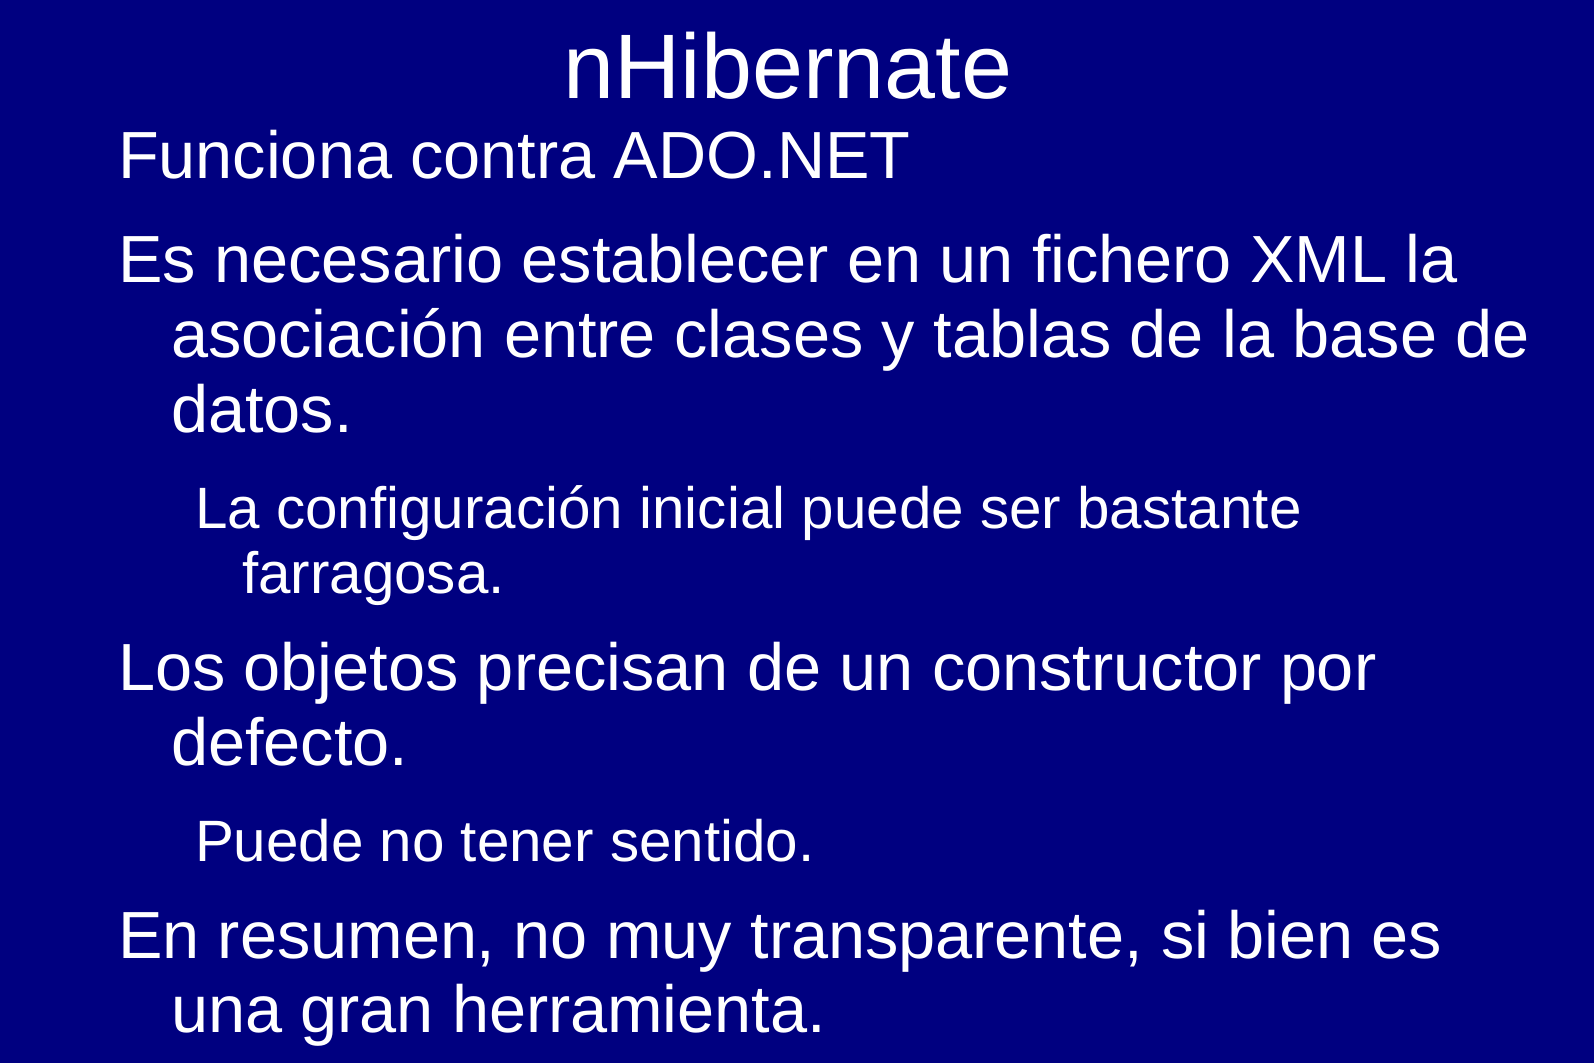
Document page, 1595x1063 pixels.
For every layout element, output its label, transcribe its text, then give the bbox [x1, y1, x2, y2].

title nHibernate [70, 15, 1506, 119]
list Funciona contra ADO.NET Es necesario establecer en un fichero XML la asociación entre clases y tablas de la base de datos. La configuración inicial puede ser bastante farragosa. Los objetos precisan de un constructor por defecto. Puede no tener sentido. En resumen, no muy transparente, si bien es una gran herramienta. [100, 118, 1536, 1047]
